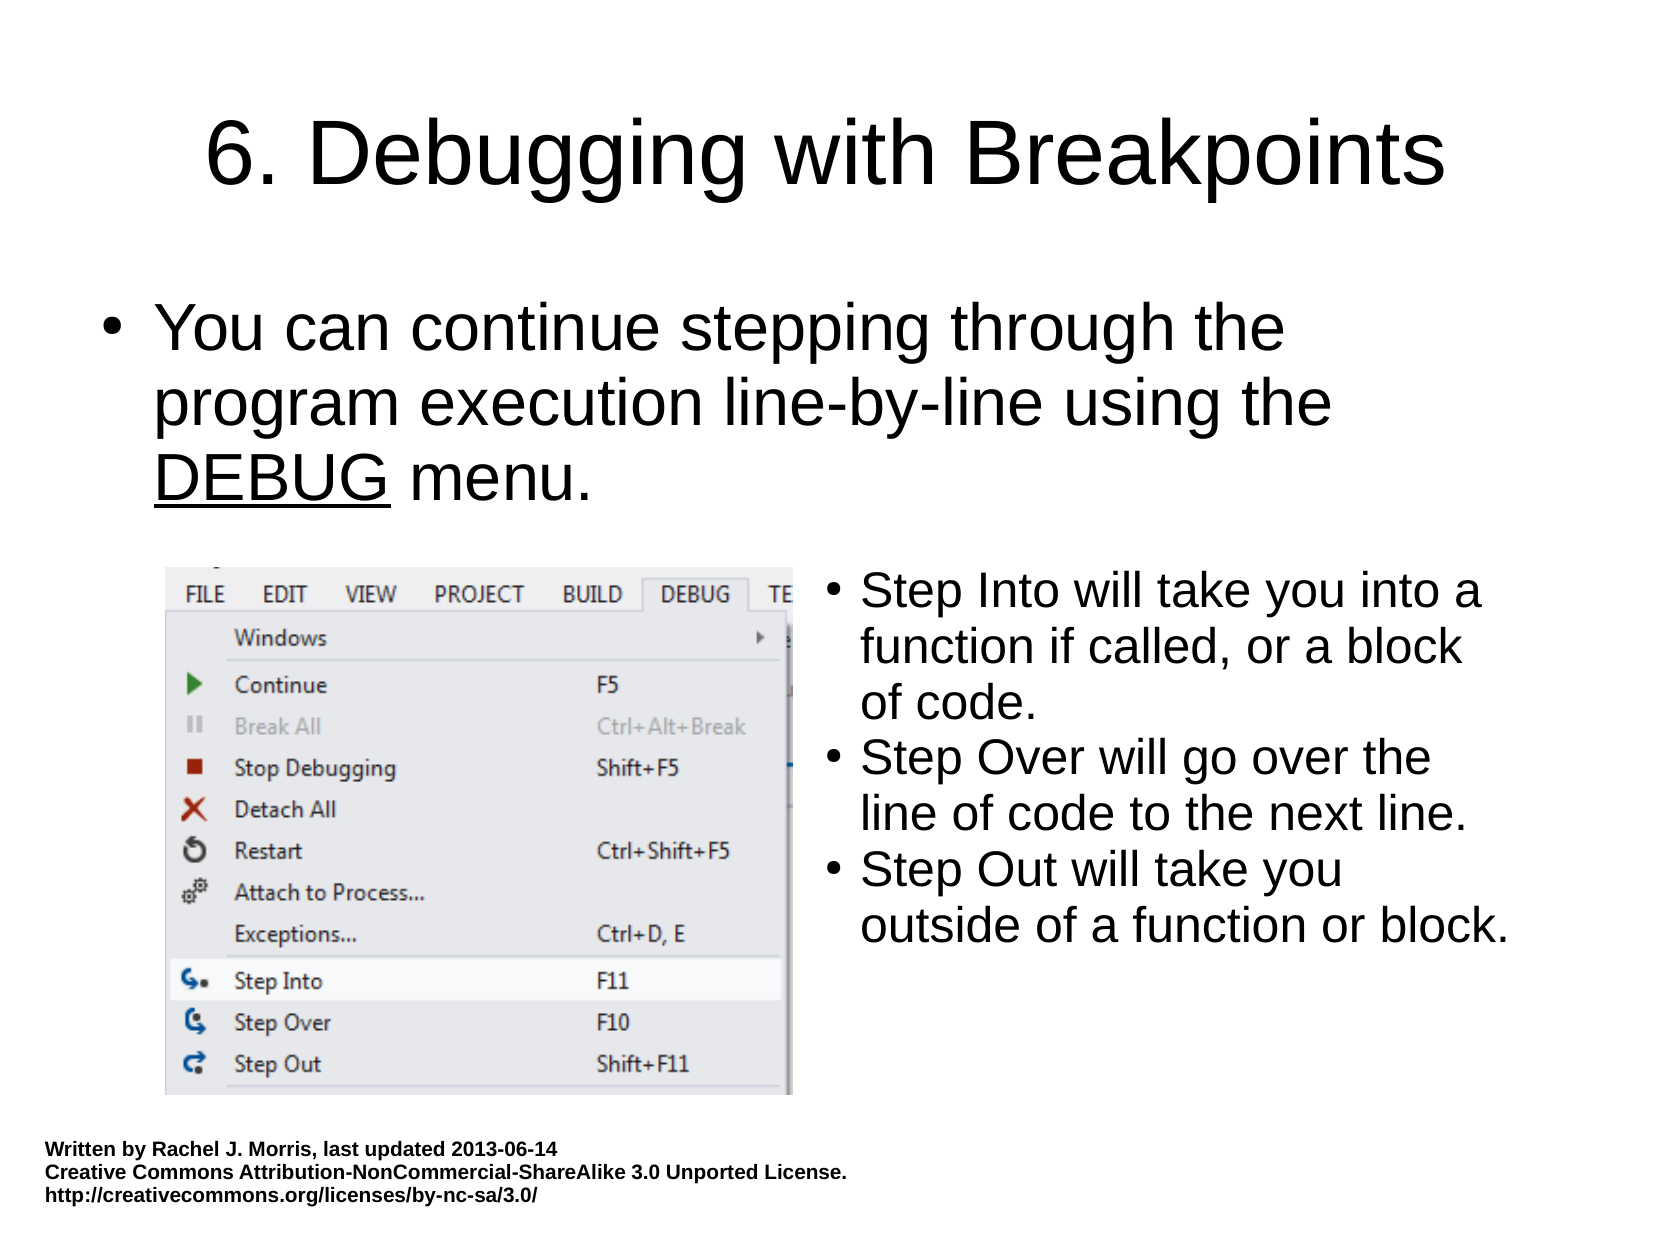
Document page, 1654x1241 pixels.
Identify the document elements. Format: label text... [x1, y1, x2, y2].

title 6. Debugging with Breakpoints [82, 49, 1571, 257]
list You can continue stepping through the program execution line-by-line using the DEBUG menu. [82, 290, 1538, 1010]
text_box Step Into will take you into a function if called, or a block of code. Step Over will go over the line of code to the next line. Step Out will take you outside of a function or block. [810, 555, 1531, 961]
picture [165, 567, 793, 1096]
